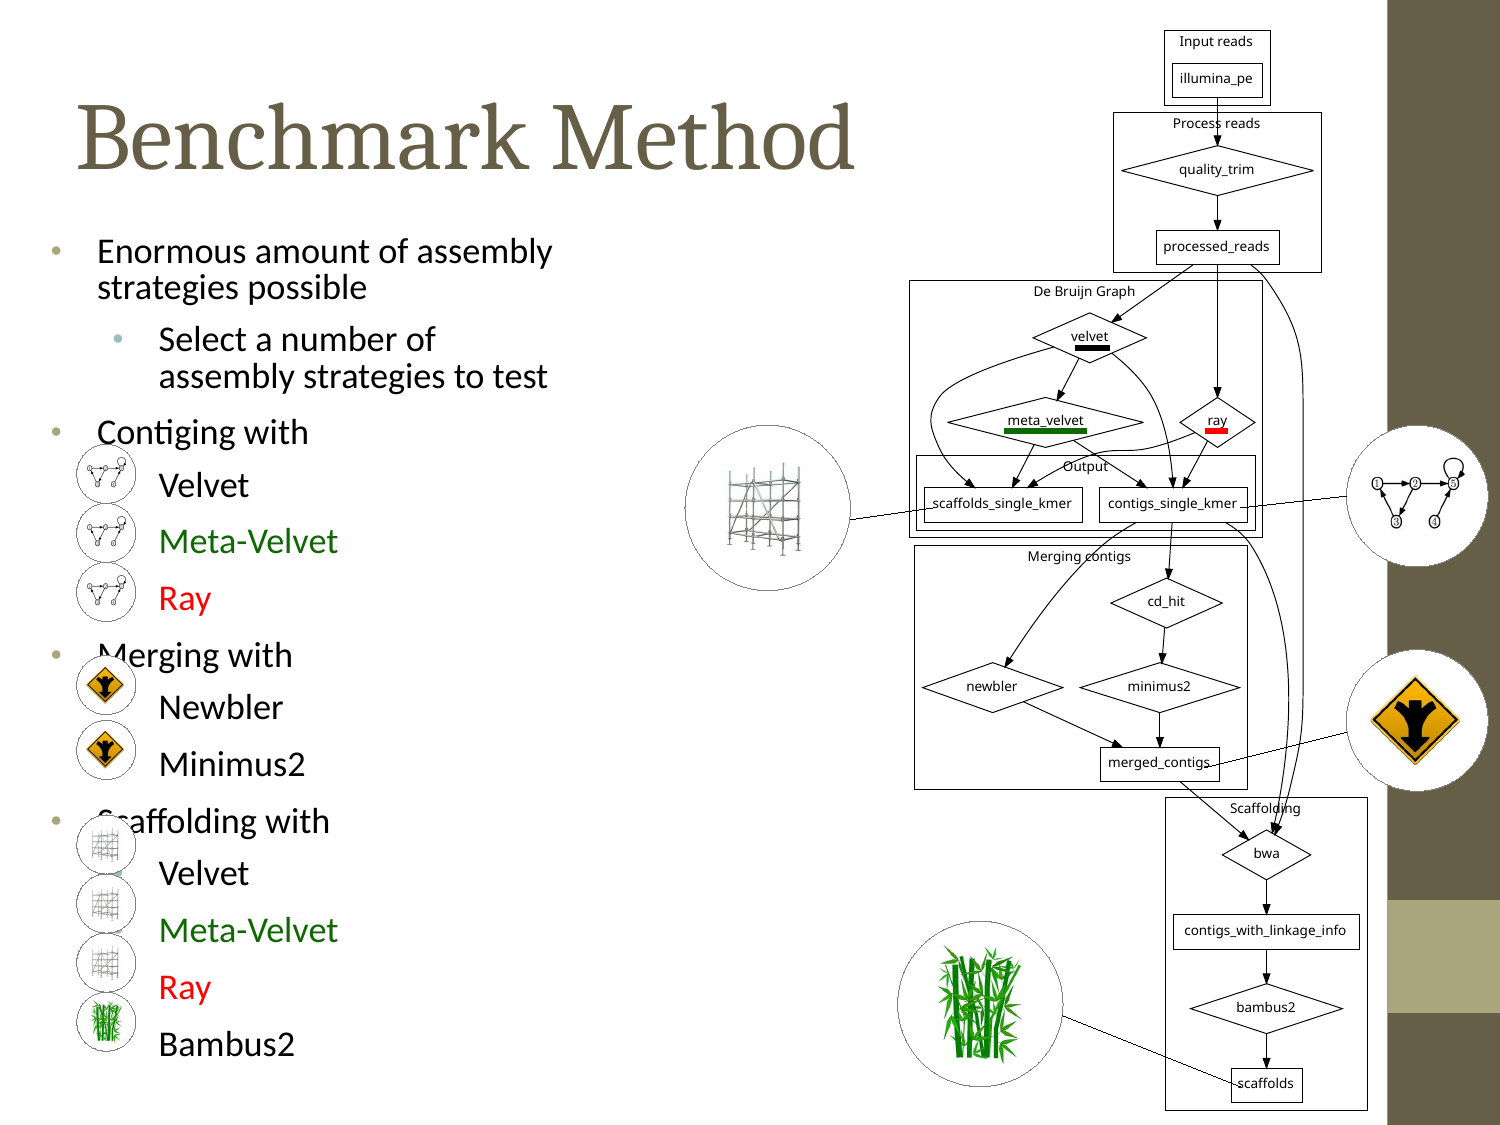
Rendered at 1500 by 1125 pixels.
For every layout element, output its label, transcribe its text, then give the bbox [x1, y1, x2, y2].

list Enormous amount of assembly strategies possible Select a number of assembly strategies to test Contiging with Velvet Meta-Velvet Ray Merging with Newbler Minimus2 Scaffolding with Velvet Meta-Velvet Ray Bambus2 [35, 236, 579, 1075]
picture [938, 945, 1022, 1064]
text_box [76, 444, 136, 622]
text_box [76, 655, 136, 715]
text_box [684, 425, 851, 591]
picture [84, 574, 128, 609]
picture [91, 1000, 122, 1043]
picture [714, 454, 821, 562]
picture [84, 456, 128, 491]
picture [87, 943, 126, 982]
picture [84, 515, 128, 550]
text_box [1346, 425, 1489, 567]
text_box [1346, 649, 1489, 792]
text_box [897, 921, 1064, 1087]
picture [84, 731, 127, 770]
text_box [76, 720, 136, 780]
picture [87, 825, 126, 864]
picture [897, 18, 1379, 1123]
picture [84, 666, 127, 705]
text_box [76, 814, 136, 1052]
title Benchmark Method [75, 82, 1326, 195]
picture [87, 884, 126, 923]
picture [1365, 455, 1469, 537]
picture [1365, 675, 1467, 767]
